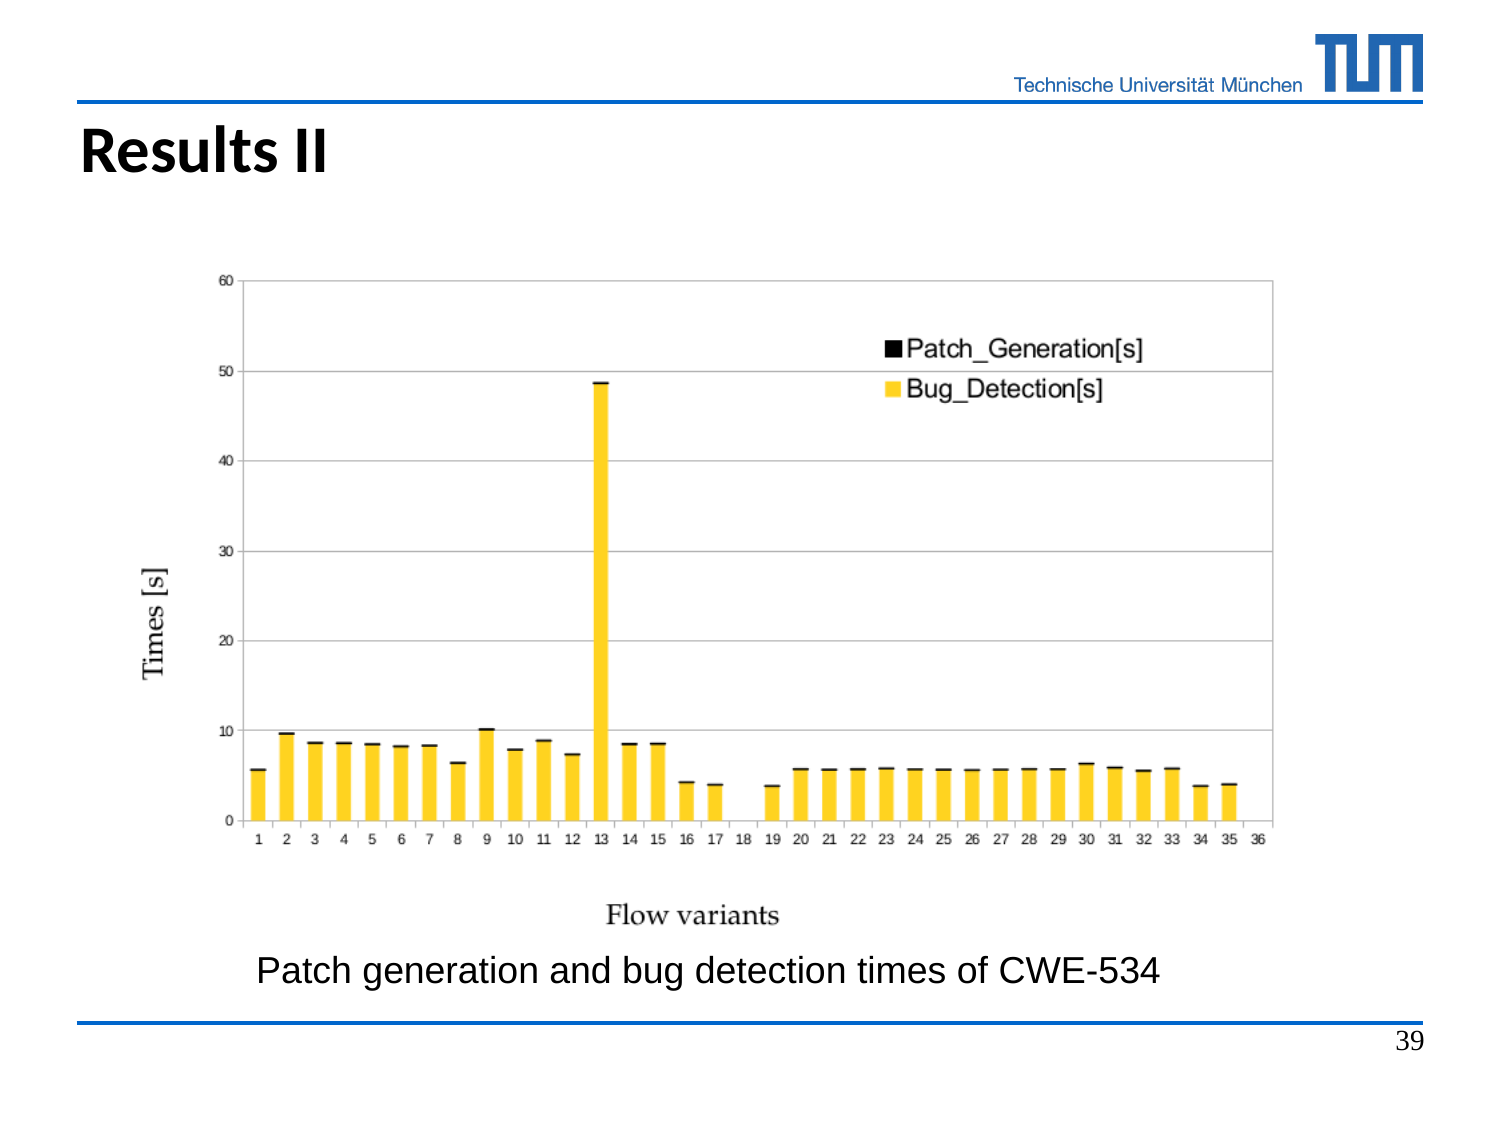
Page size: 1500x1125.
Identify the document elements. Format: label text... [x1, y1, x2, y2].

title Results II [80, 112, 1419, 200]
text_box Patch generation and bug detection times of CWE-534 [241, 942, 1187, 1000]
picture [1014, 34, 1423, 92]
picture [128, 267, 1299, 931]
